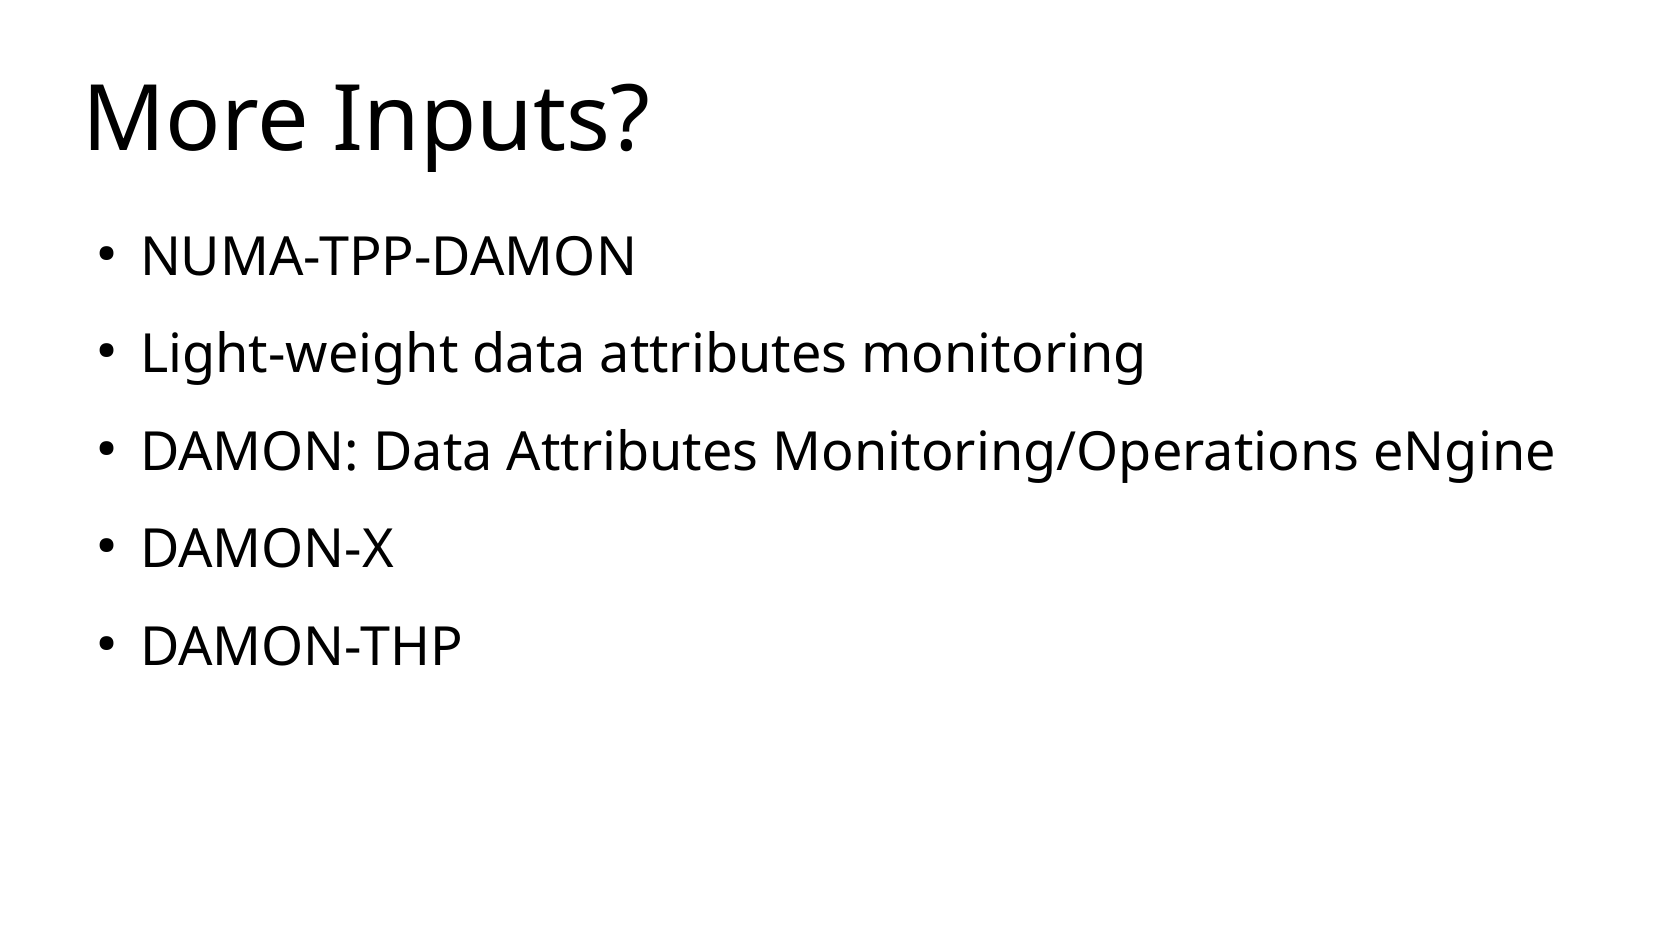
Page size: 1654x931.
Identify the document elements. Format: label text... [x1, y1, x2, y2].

title More Inputs? [82, 37, 1571, 193]
list NUMA-TPP-DAMON Light-weight data attributes monitoring DAMON: Data Attributes Monitoring/Operations eNgine DAMON-X DAMON-THP [82, 217, 1571, 758]
